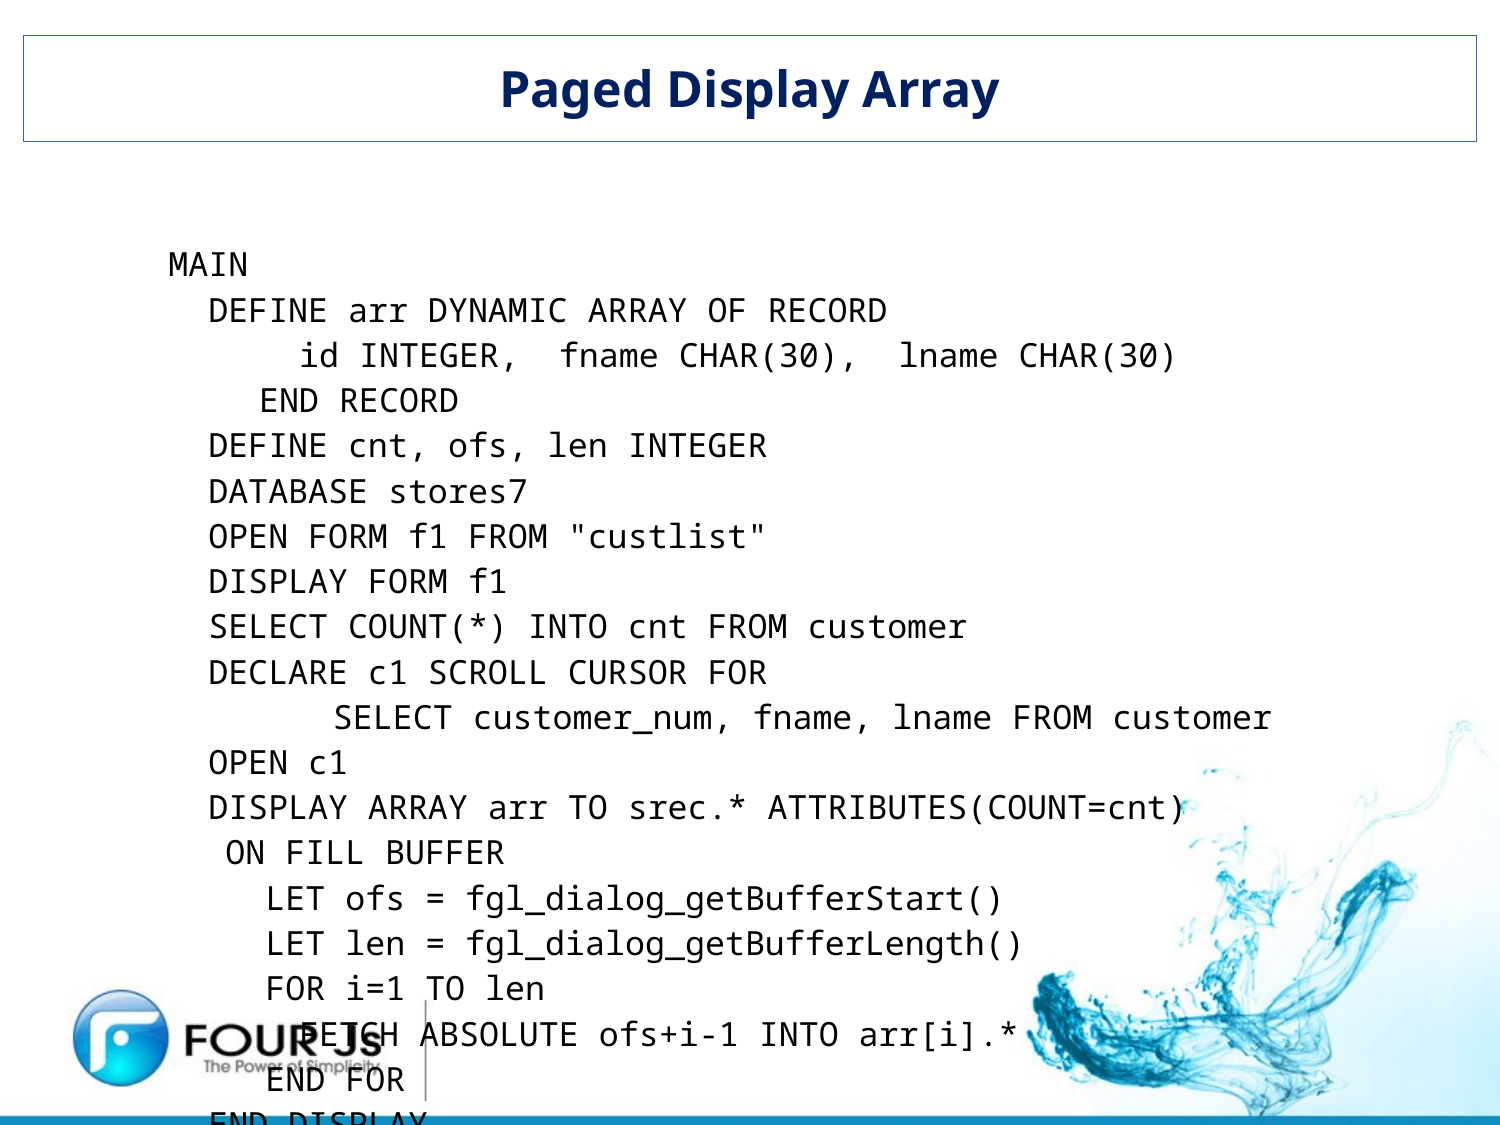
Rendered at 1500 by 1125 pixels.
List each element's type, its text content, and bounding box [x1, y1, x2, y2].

title Paged Display Array [23, 35, 1477, 142]
text_box MAIN DEFINE arr DYNAMIC ARRAY OF RECORD id INTEGER, fname CHAR(30), lname CHAR(30) END RECORD DEFINE cnt, ofs, len INTEGER DATABASE stores7 OPEN FORM f1 FROM "custlist" DISPLAY FORM f1 SELECT COUNT(*) INTO cnt FROM customer DECLARE c1 SCROLL CURSOR FOR SELECT customer_num, fname, lname FROM customer OPEN c1 DISPLAY ARRAY arr TO srec.* ATTRIBUTES(COUNT=cnt) ON FILL BUFFER LET ofs = fgl_dialog_getBufferStart() LET len = fgl_dialog_getBufferLength() FOR i=1 TO len FETCH ABSOLUTE ofs+i-1 INTO arr[i].* END FOR END DISPLAY CLOSE c1 END MAIN [153, 234, 1371, 1083]
picture [0, 0, 1500, 1122]
